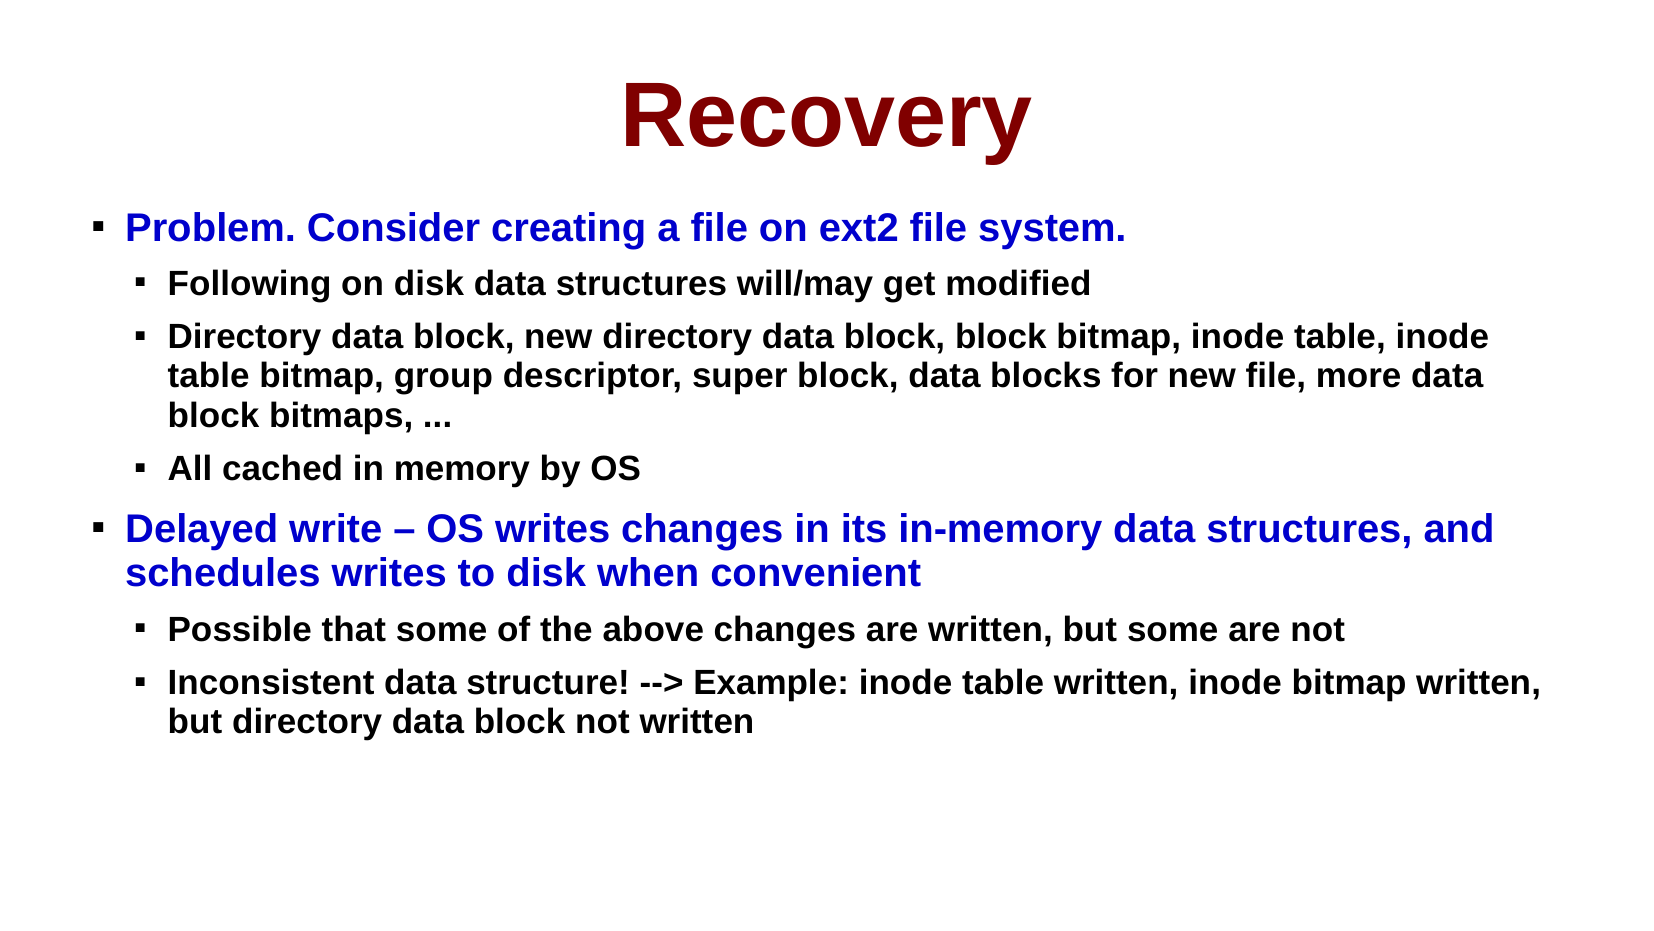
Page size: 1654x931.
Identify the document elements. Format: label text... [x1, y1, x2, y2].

title Recovery [82, 37, 1571, 193]
list Problem. Consider creating a file on ext2 file system. Following on disk data structures will/may get modified Directory data block, new directory data block, block bitmap, inode table, inode table bitmap, group descriptor, super block, data blocks for new file, more data block bitmaps, ... All cached in memory by OS Delayed write – OS writes changes in its in-memory data structures, and schedules writes to disk when convenient Possible that some of the above changes are written, but some are not Inconsistent data structure! --> Example: inode table written, inode bitmap written, but directory data block not written [82, 204, 1571, 745]
